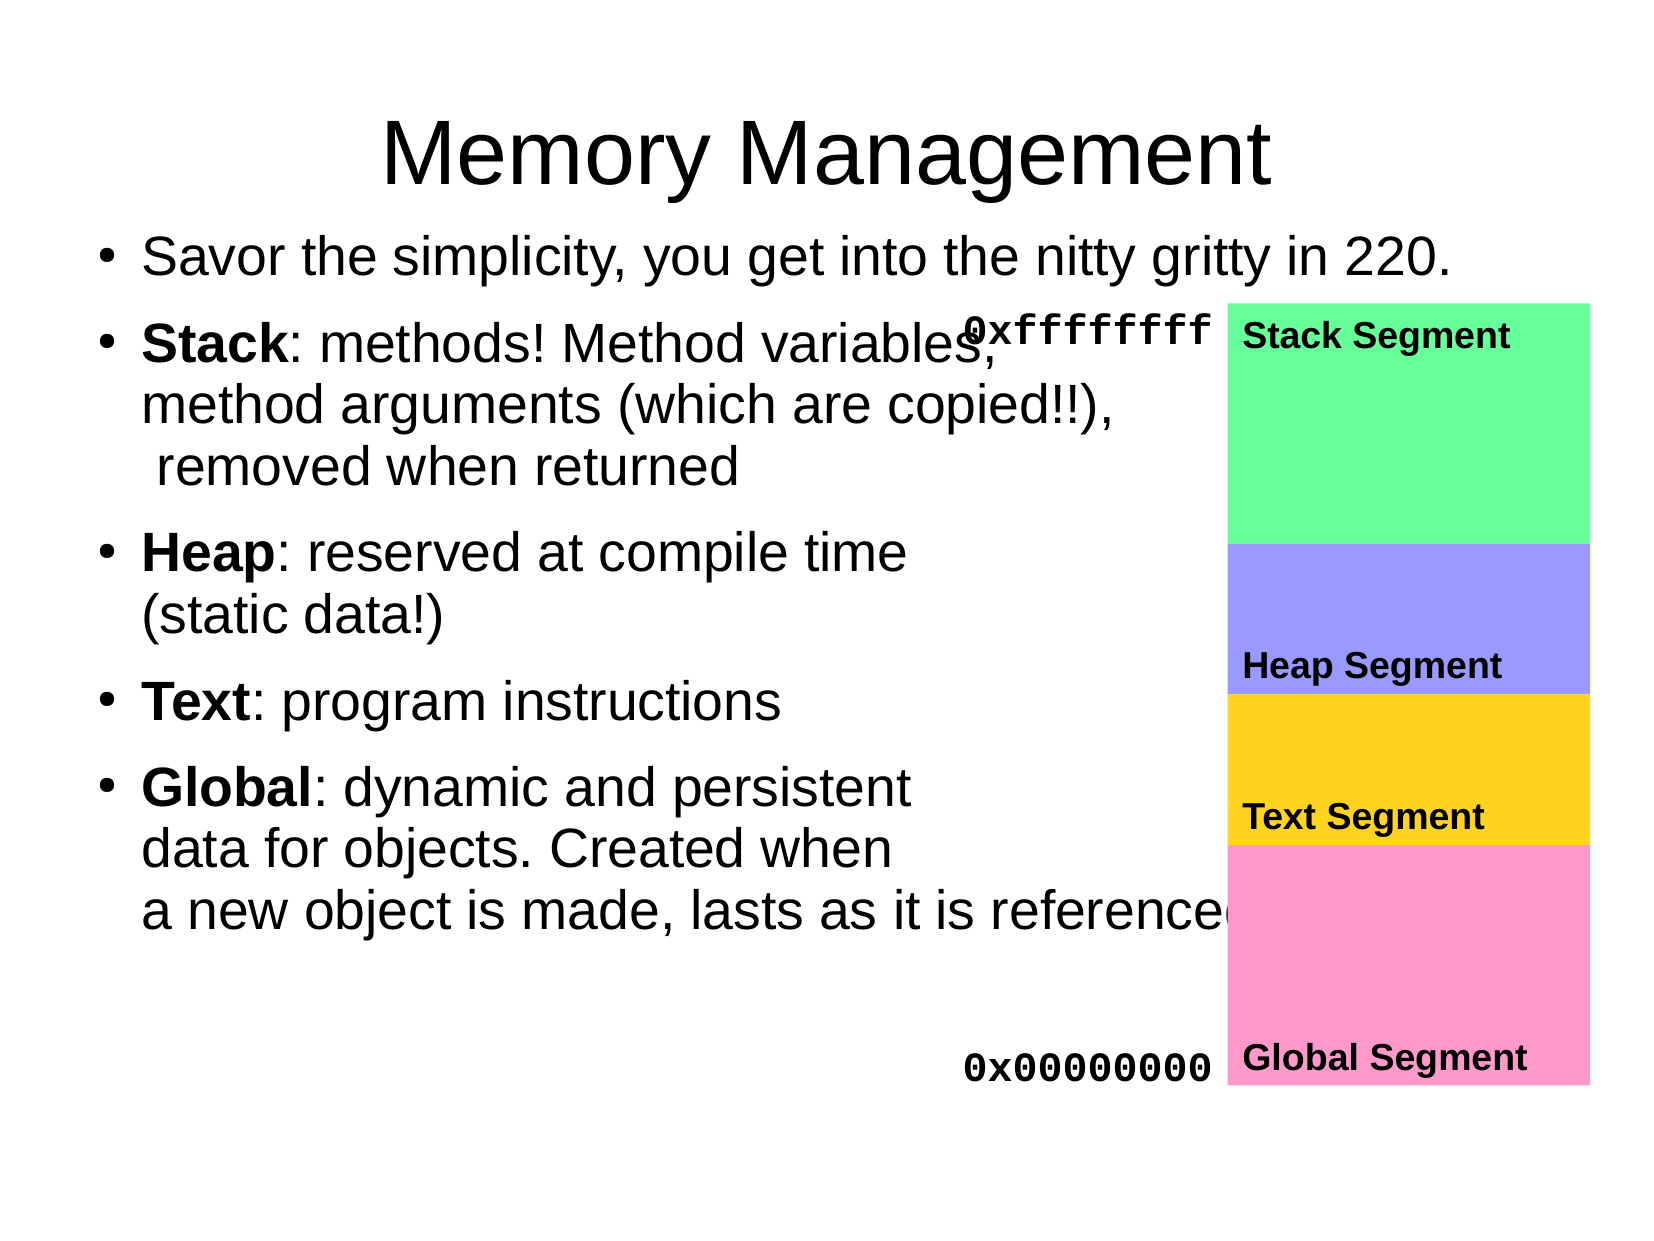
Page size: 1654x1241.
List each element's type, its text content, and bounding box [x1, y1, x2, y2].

text_box 0x00000000 [902, 1031, 1228, 1098]
title Memory Management [82, 49, 1571, 225]
list Savor the simplicity, you get into the nitty gritty in 220. Stack: methods! Method variables, method arguments (which are copied!!), removed when returned Heap: reserved at compile time (static data!) Text: program instructions Global: dynamic and persistent data for objects. Created when a new object is made, lasts as it is referenced [82, 225, 1571, 946]
text_box Global Segment [1227, 845, 1591, 1086]
text_box Text Segment [1227, 694, 1591, 845]
text_box 0xffffffff [902, 295, 1228, 362]
text_box Heap Segment [1227, 543, 1591, 694]
text_box Stack Segment [1227, 303, 1591, 543]
